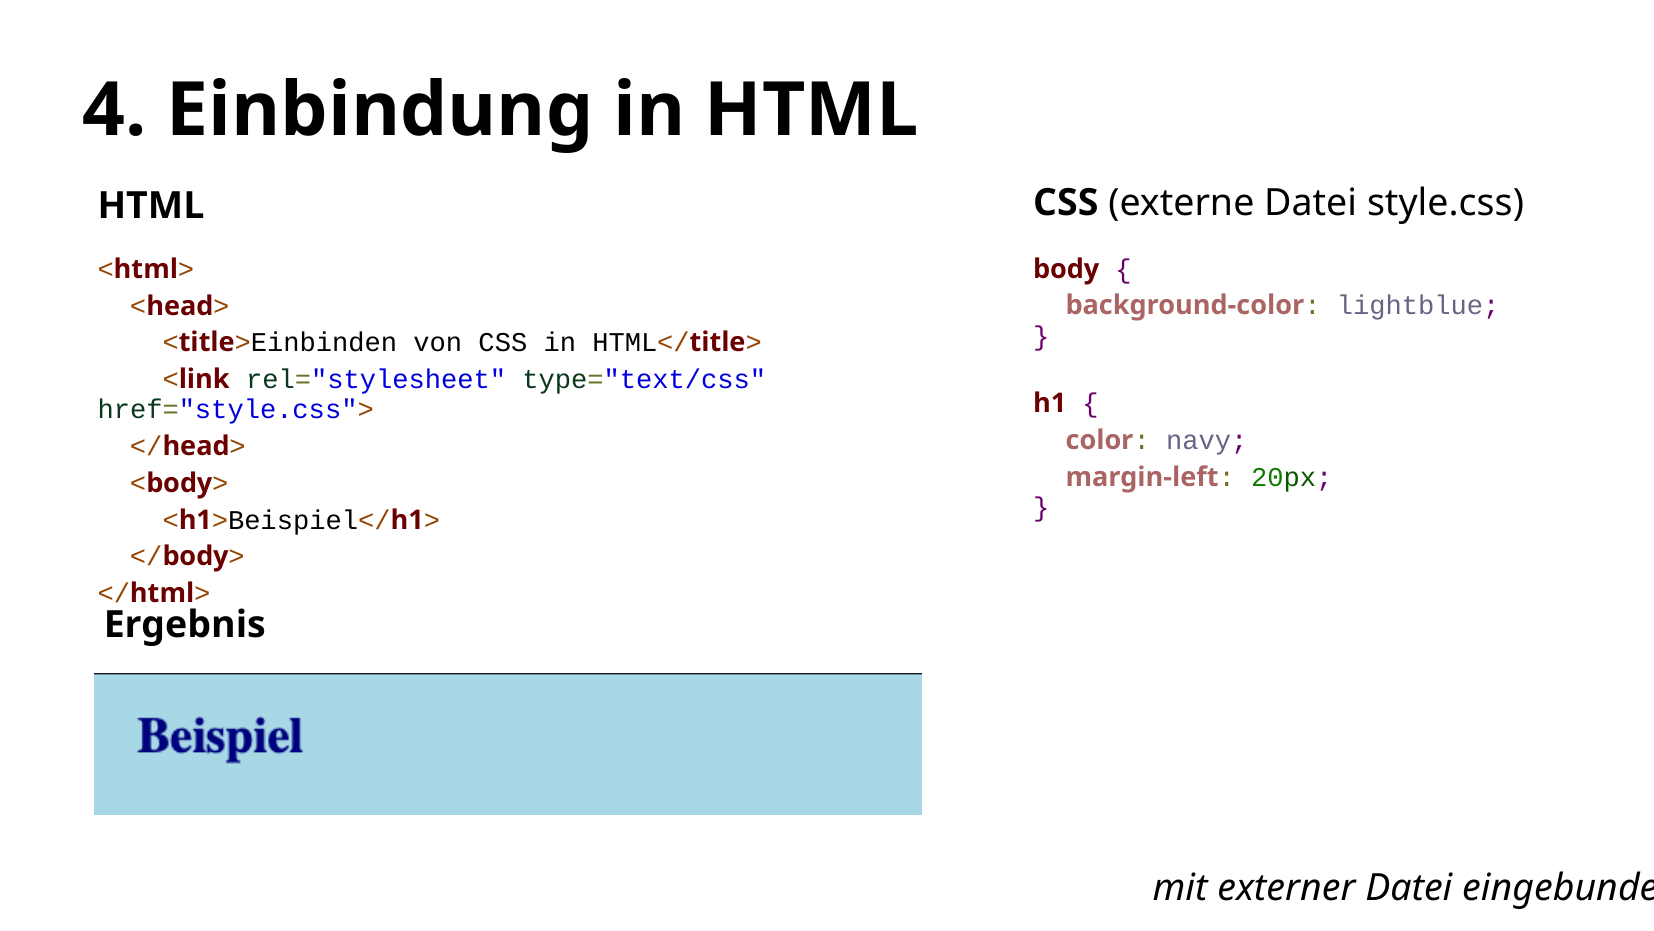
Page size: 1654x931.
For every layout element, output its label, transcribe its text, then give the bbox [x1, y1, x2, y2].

picture [94, 673, 922, 815]
title 4. Einbindung in HTML [82, 59, 1571, 154]
text_box body { background-color: lightblue; } h1 { color: navy; margin-left: 20px; } [1018, 242, 1536, 491]
text_box <html> <head> <title>Einbinden von CSS in HTML</title> <link rel="stylesheet" type="text/css" href="style.css"> </head> <body> <h1>Beispiel</h1> </body> </html> [82, 242, 957, 562]
text_box HTML [82, 171, 207, 234]
text_box CSS (externe Datei style.css) [1018, 168, 1556, 231]
text_box mit externer Datei eingebunden [1137, 852, 1651, 915]
text_box Ergebnis [88, 590, 263, 653]
